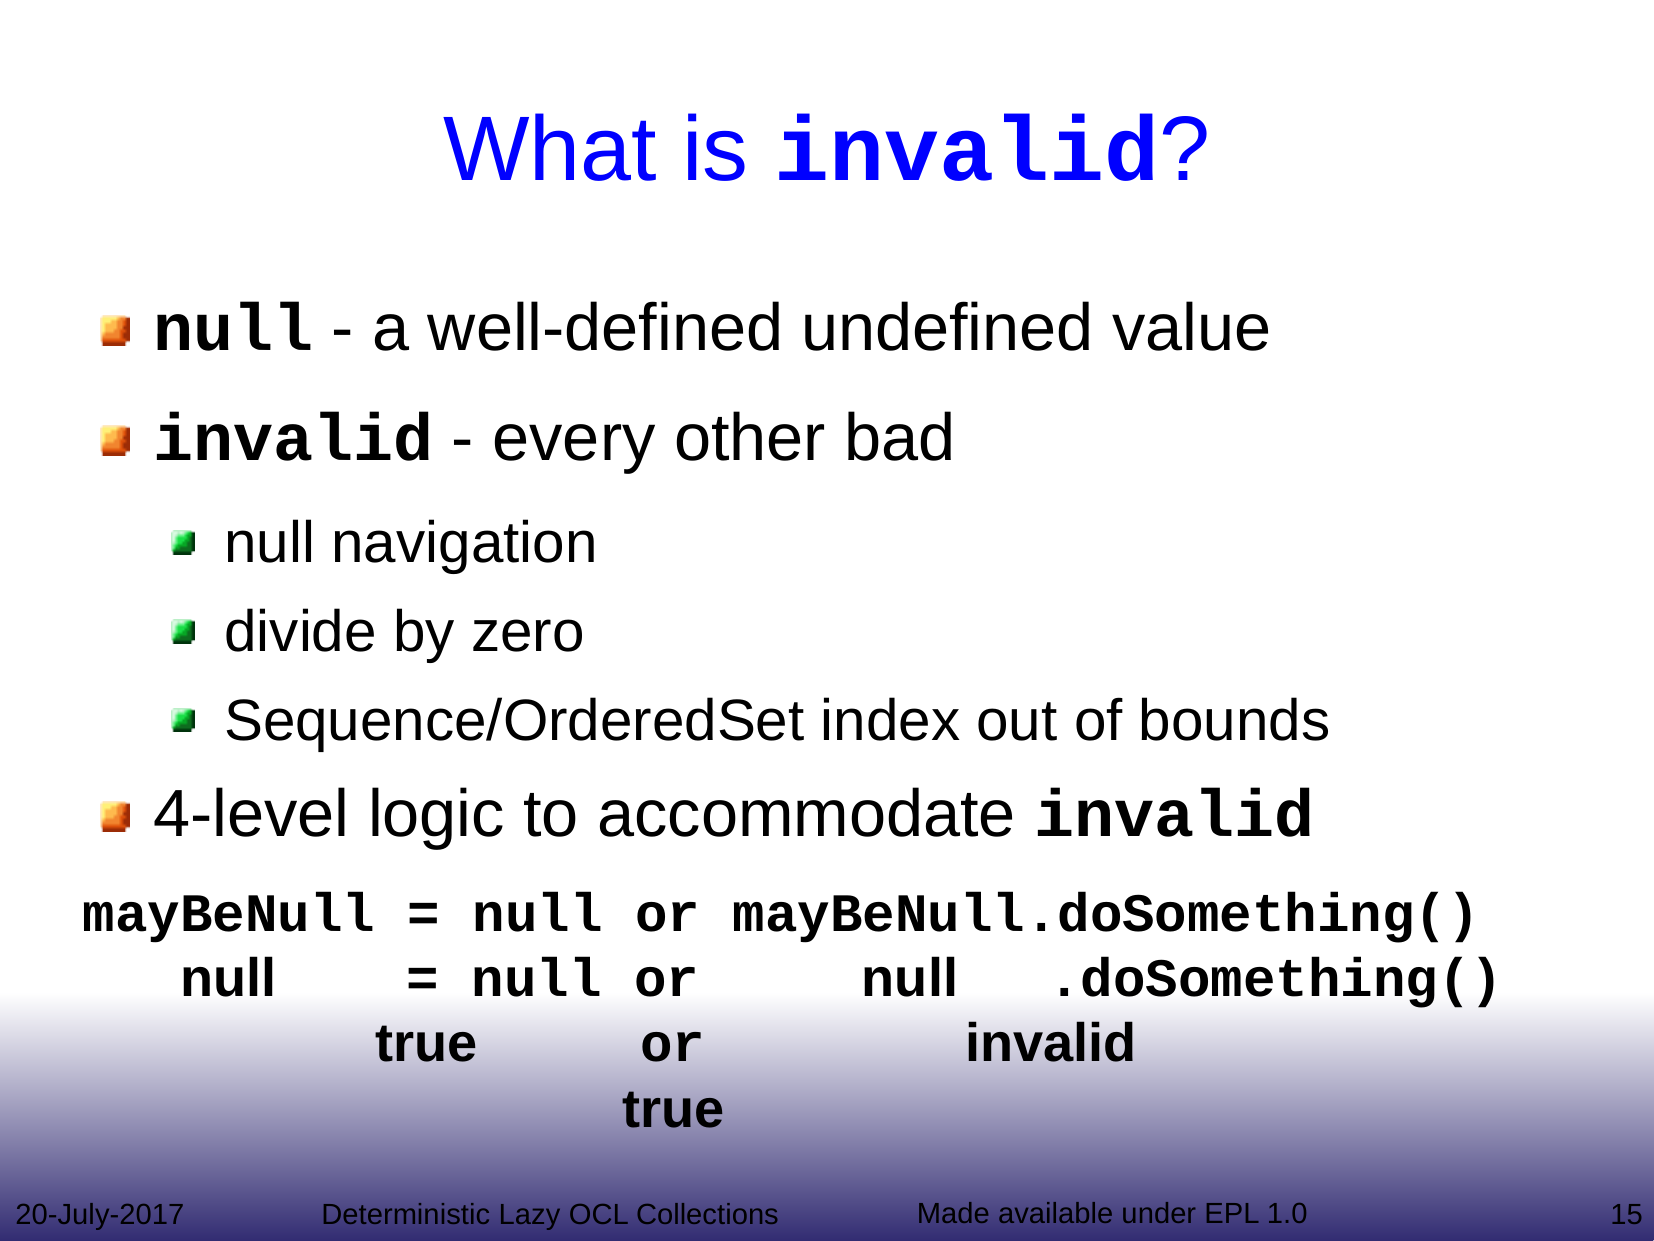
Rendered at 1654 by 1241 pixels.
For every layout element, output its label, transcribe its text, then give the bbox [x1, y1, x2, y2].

list null - a well-defined undefined value invalid - every other bad null navigation divide by zero Sequence/OrderedSet index out of bounds 4-level logic to accommodate invalid mayBeNull = null or mayBeNull.doSomething() null = null or null .doSomething() true or invalid true [82, 290, 1571, 1143]
title What is invalid? [82, 49, 1571, 257]
